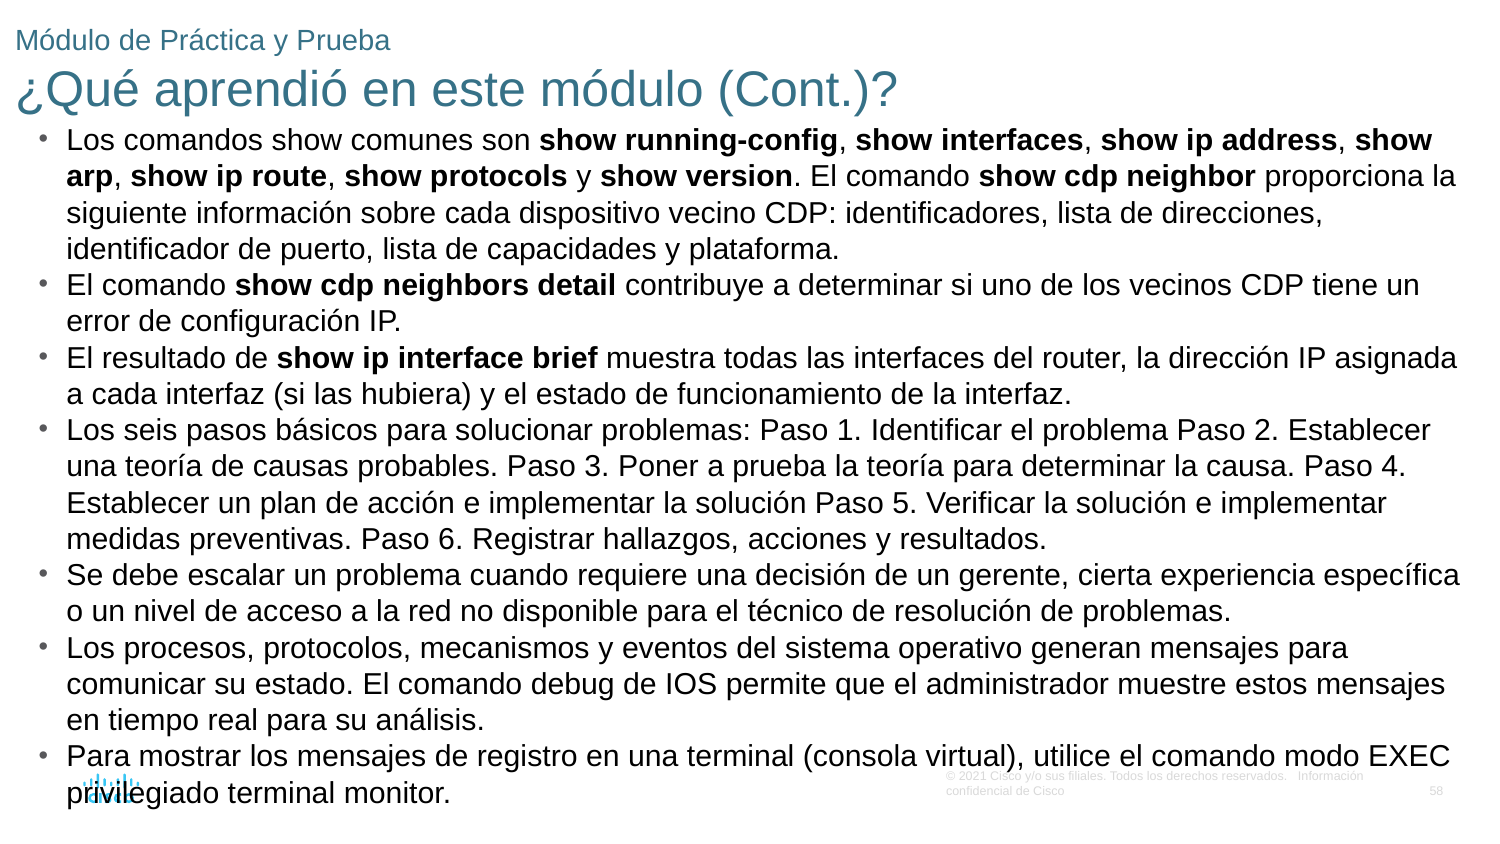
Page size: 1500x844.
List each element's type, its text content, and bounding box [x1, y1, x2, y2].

title Módulo de Práctica y Prueba ¿Qué aprendió en este módulo (Cont.)? [0, 6, 1500, 131]
list Los comandos show comunes son show running-config, show interfaces, show ip address, show arp, show ip route, show protocols y show version. El comando show cdp neighbor proporciona la siguiente información sobre cada dispositivo vecino CDP: identificadores, lista de direcciones, identificador de puerto, lista de capacidades y plataforma. El comando show cdp neighbors detail contribuye a determinar si uno de los vecinos CDP tiene un error de configuración IP. El resultado de show ip interface brief muestra todas las interfaces del router, la dirección IP asignada a cada interfaz (si las hubiera) y el estado de funcionamiento de la interfaz. Los seis pasos básicos para solucionar problemas: Paso 1. Identificar el problema Paso 2. Establecer una teoría de causas probables. Paso 3. Poner a prueba la teoría para determinar la causa. Paso 4. Establecer un plan de acción e implementar la solución Paso 5. Verificar la solución e implementar medidas preventivas. Paso 6. Registrar hallazgos, acciones y resultados. Se debe escalar un problema cuando requiere una decisión de un gerente, cierta experiencia específica o un nivel de acceso a la red no disponible para el técnico de resolución de problemas. Los procesos, protocolos, mecanismos y eventos del sistema operativo generan mensajes para comunicar su estado. El comando debug de IOS permite que el administrador muestre estos mensajes en tiempo real para su análisis. Para mostrar los mensajes de registro en una terminal (consola virtual), utilice el comando modo EXEC privilegiado terminal monitor. [23, 112, 1500, 795]
